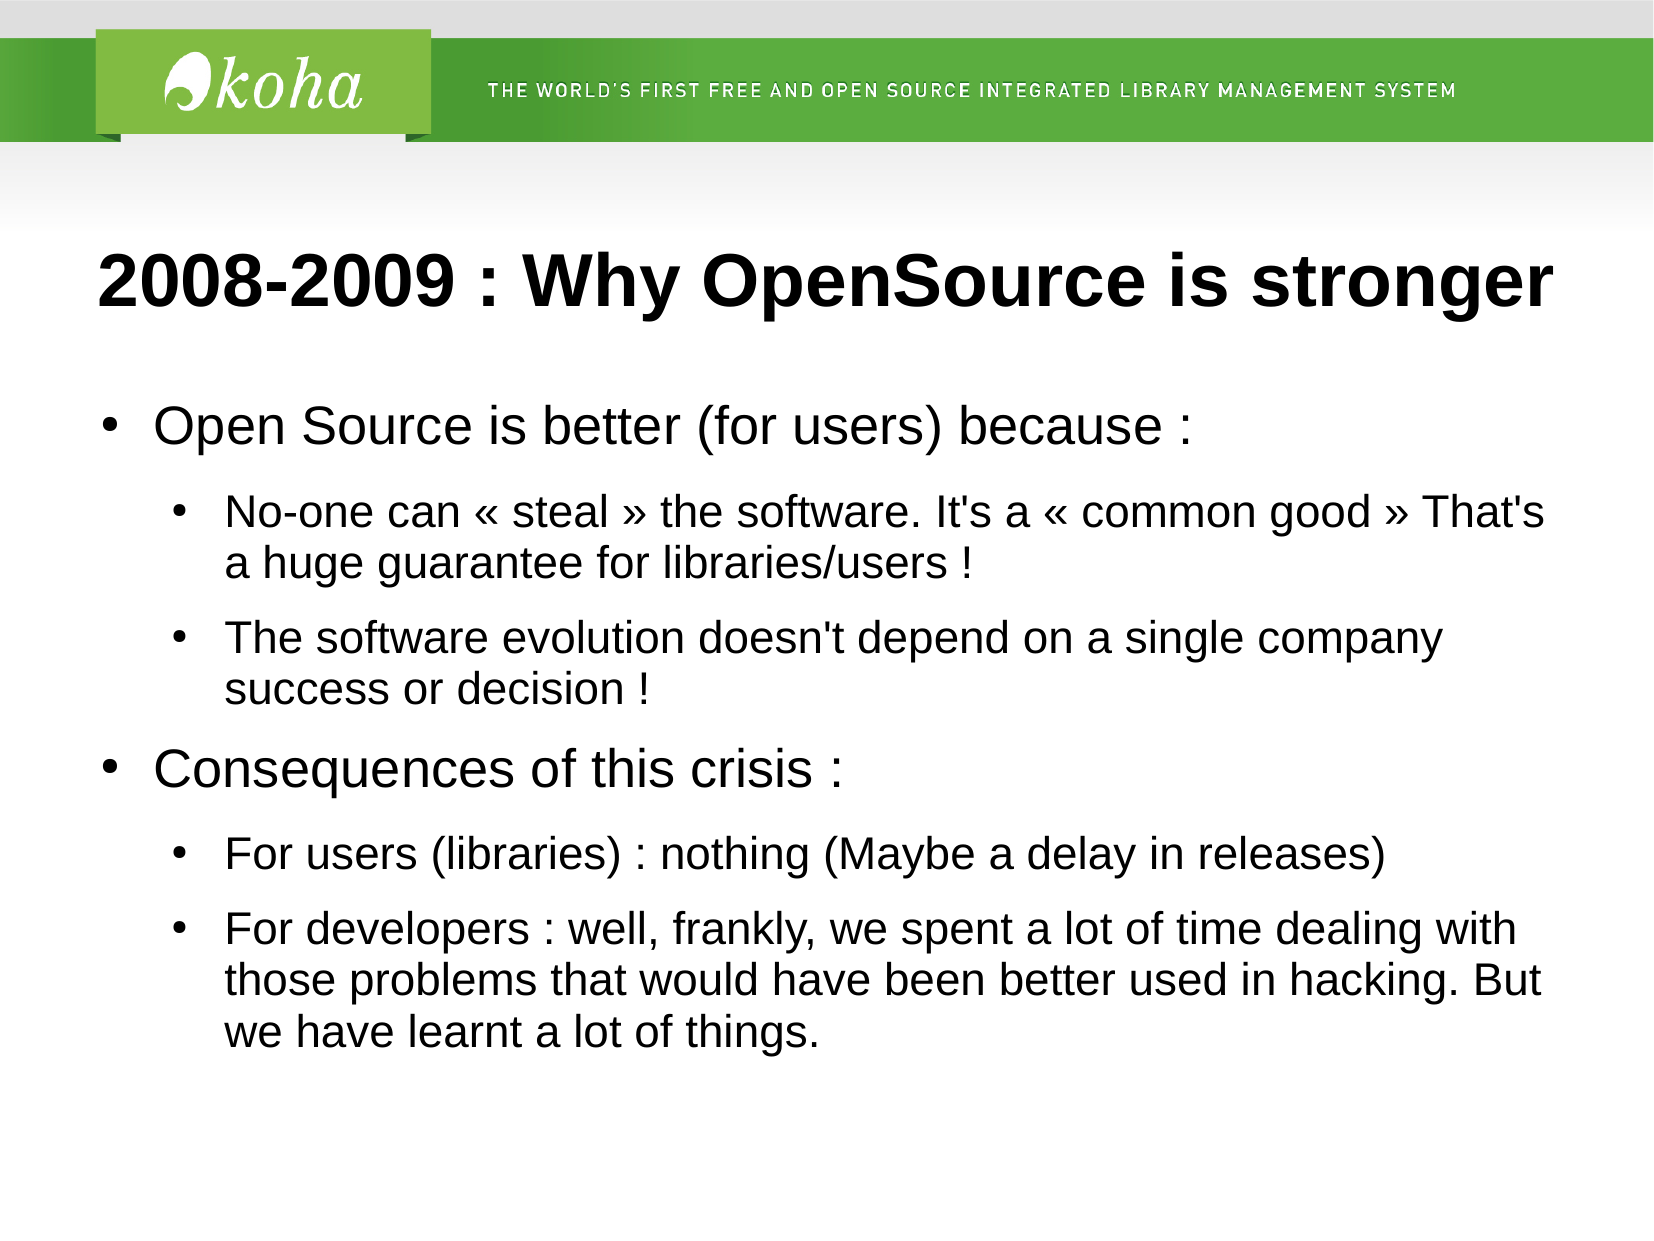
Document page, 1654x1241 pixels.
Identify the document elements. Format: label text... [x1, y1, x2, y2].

picture [0, 0, 1654, 1241]
list Open Source is better (for users) because : No-one can « steal » the software. It's a « common good » That's a huge guarantee for libraries/users ! The software evolution doesn't depend on a single company success or decision ! Consequences of this crisis : For users (libraries) : nothing (Maybe a delay in releases) For developers : well, frankly, we spent a lot of time dealing with those problems that would have been better used in hacking. But we have learnt a lot of things. [82, 395, 1571, 1115]
title 2008-2009 : Why OpenSource is stronger [82, 177, 1571, 385]
